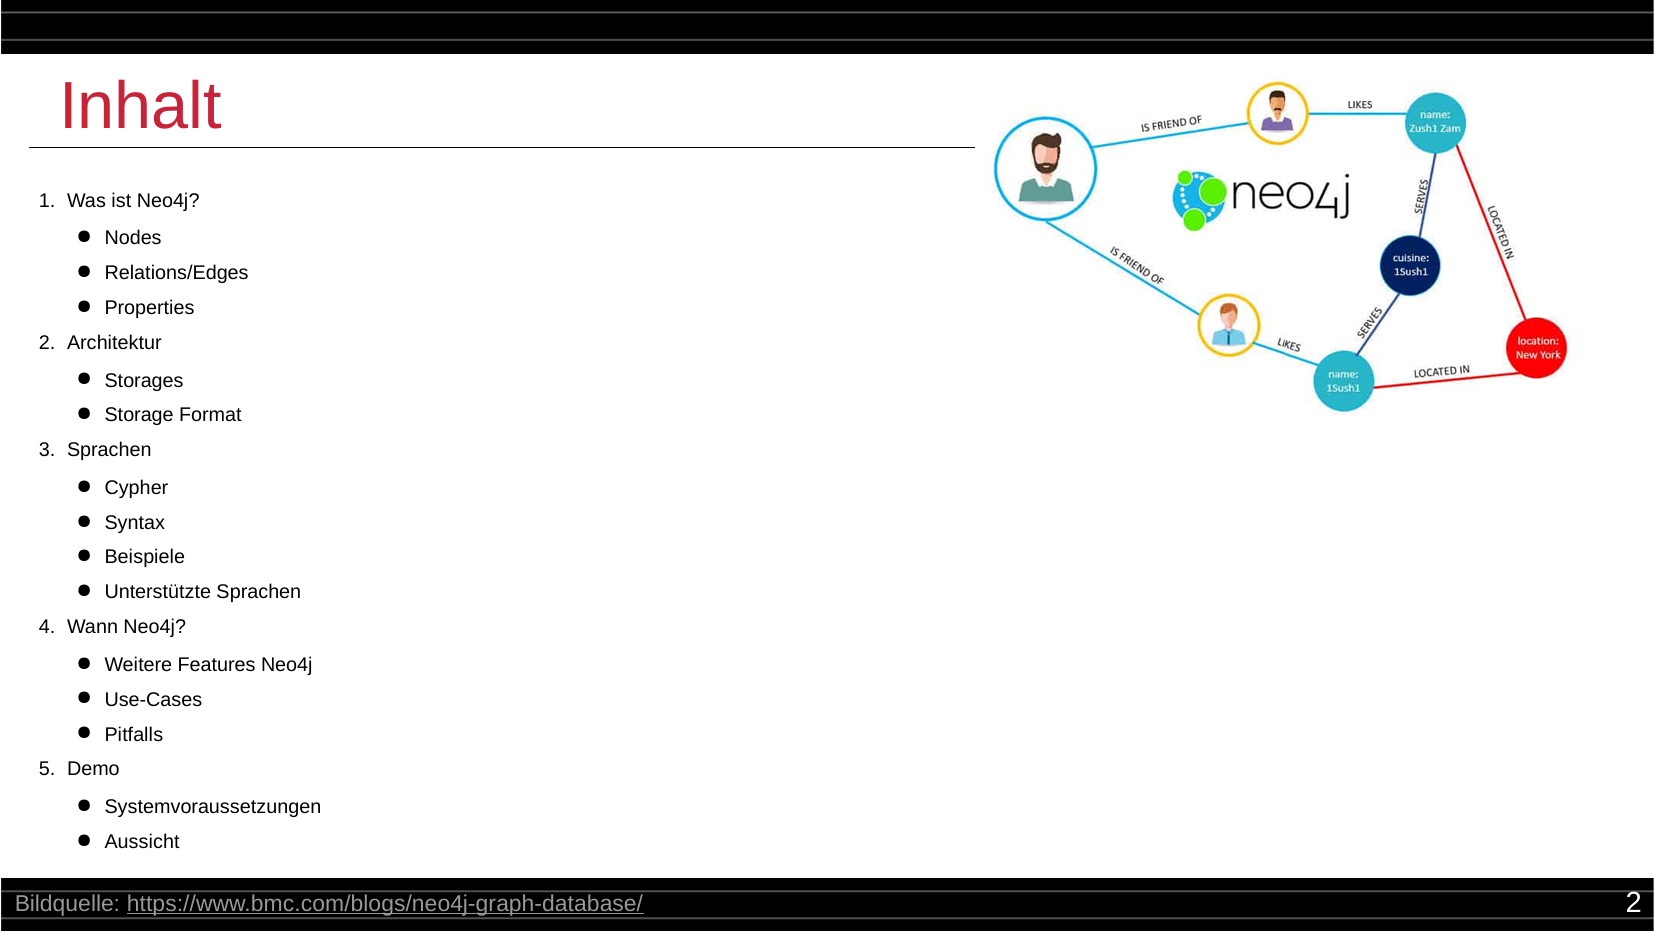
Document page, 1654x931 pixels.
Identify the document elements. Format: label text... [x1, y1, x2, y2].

title Inhalt [59, 63, 1548, 148]
text_box Bildquelle: https://www.bmc.com/blogs/neo4j-graph-database/ [0, 883, 875, 927]
list Was ist Neo4j? Nodes Relations/Edges Properties Architektur Storages Storage Format Sprachen Cypher Syntax Beispiele Unterstützte Sprachen Wann Neo4j? Weitere Features Neo4j Use-Cases Pitfalls Demo Systemvoraussetzungen Aussicht [29, 188, 945, 857]
picture [1, 878, 1654, 931]
picture [974, 58, 1596, 449]
picture [1, 0, 1654, 54]
